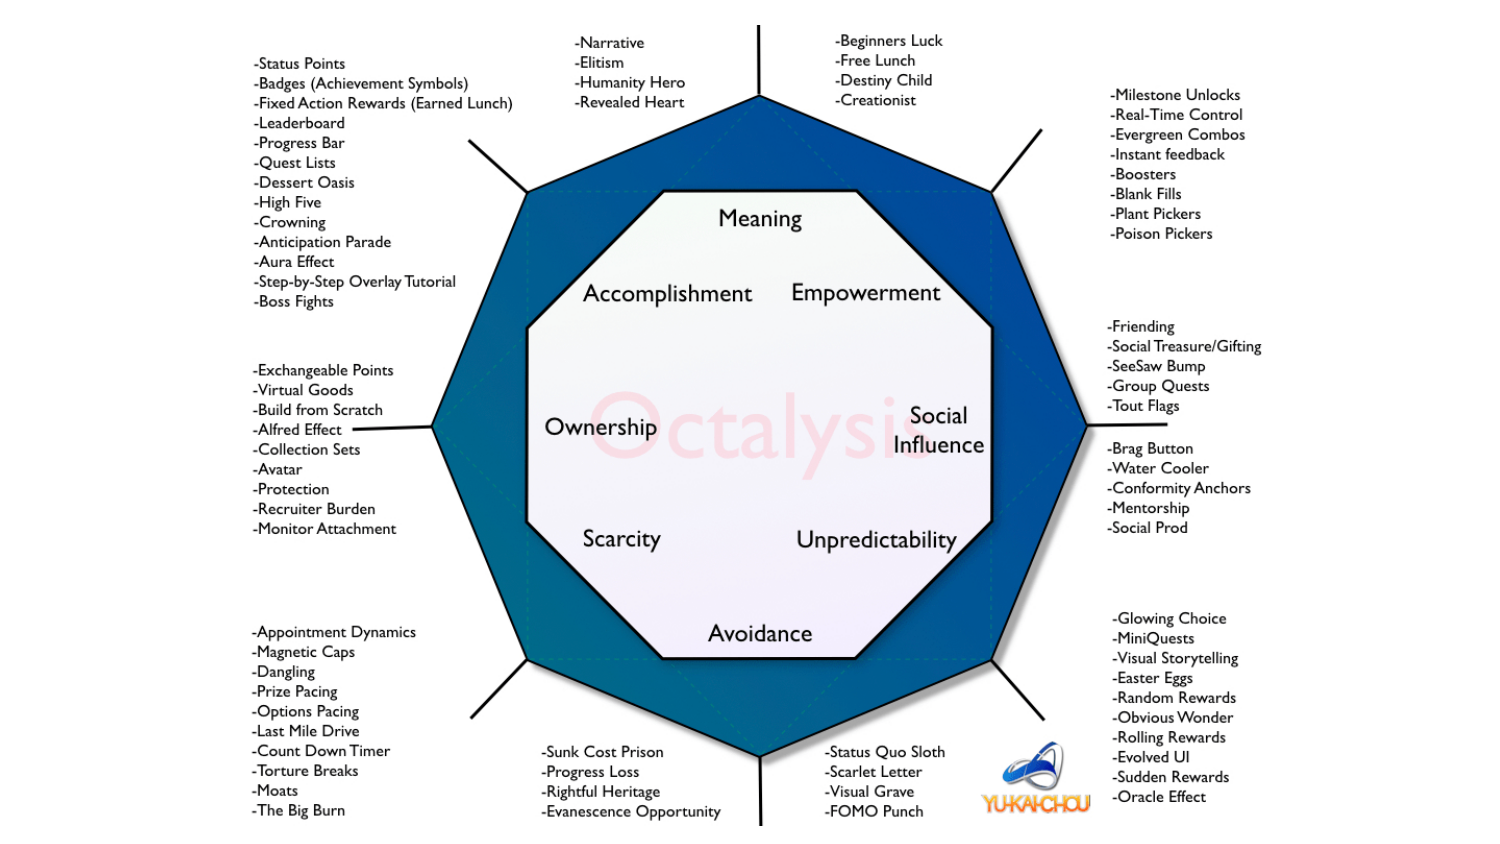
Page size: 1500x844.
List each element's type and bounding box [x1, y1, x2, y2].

picture [113, 25, 1406, 826]
